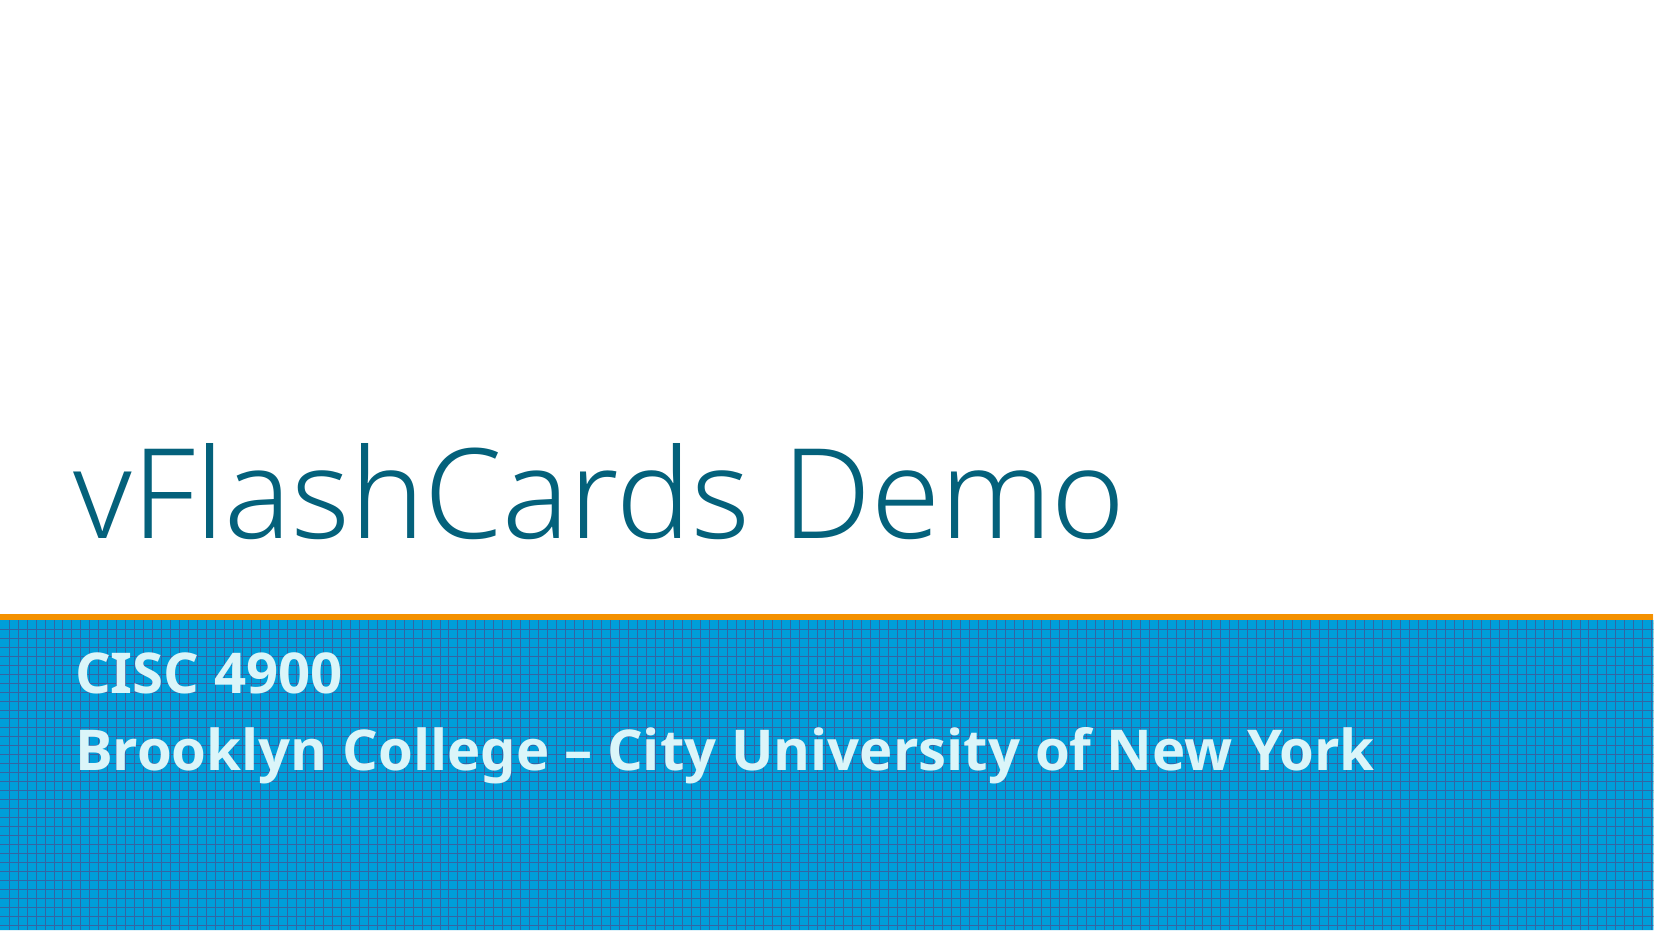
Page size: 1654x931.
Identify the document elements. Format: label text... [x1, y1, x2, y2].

title vFlashCards Demo [73, 44, 1551, 576]
subtitle CISC 4900 Brooklyn College – City University of New York [75, 633, 1552, 826]
